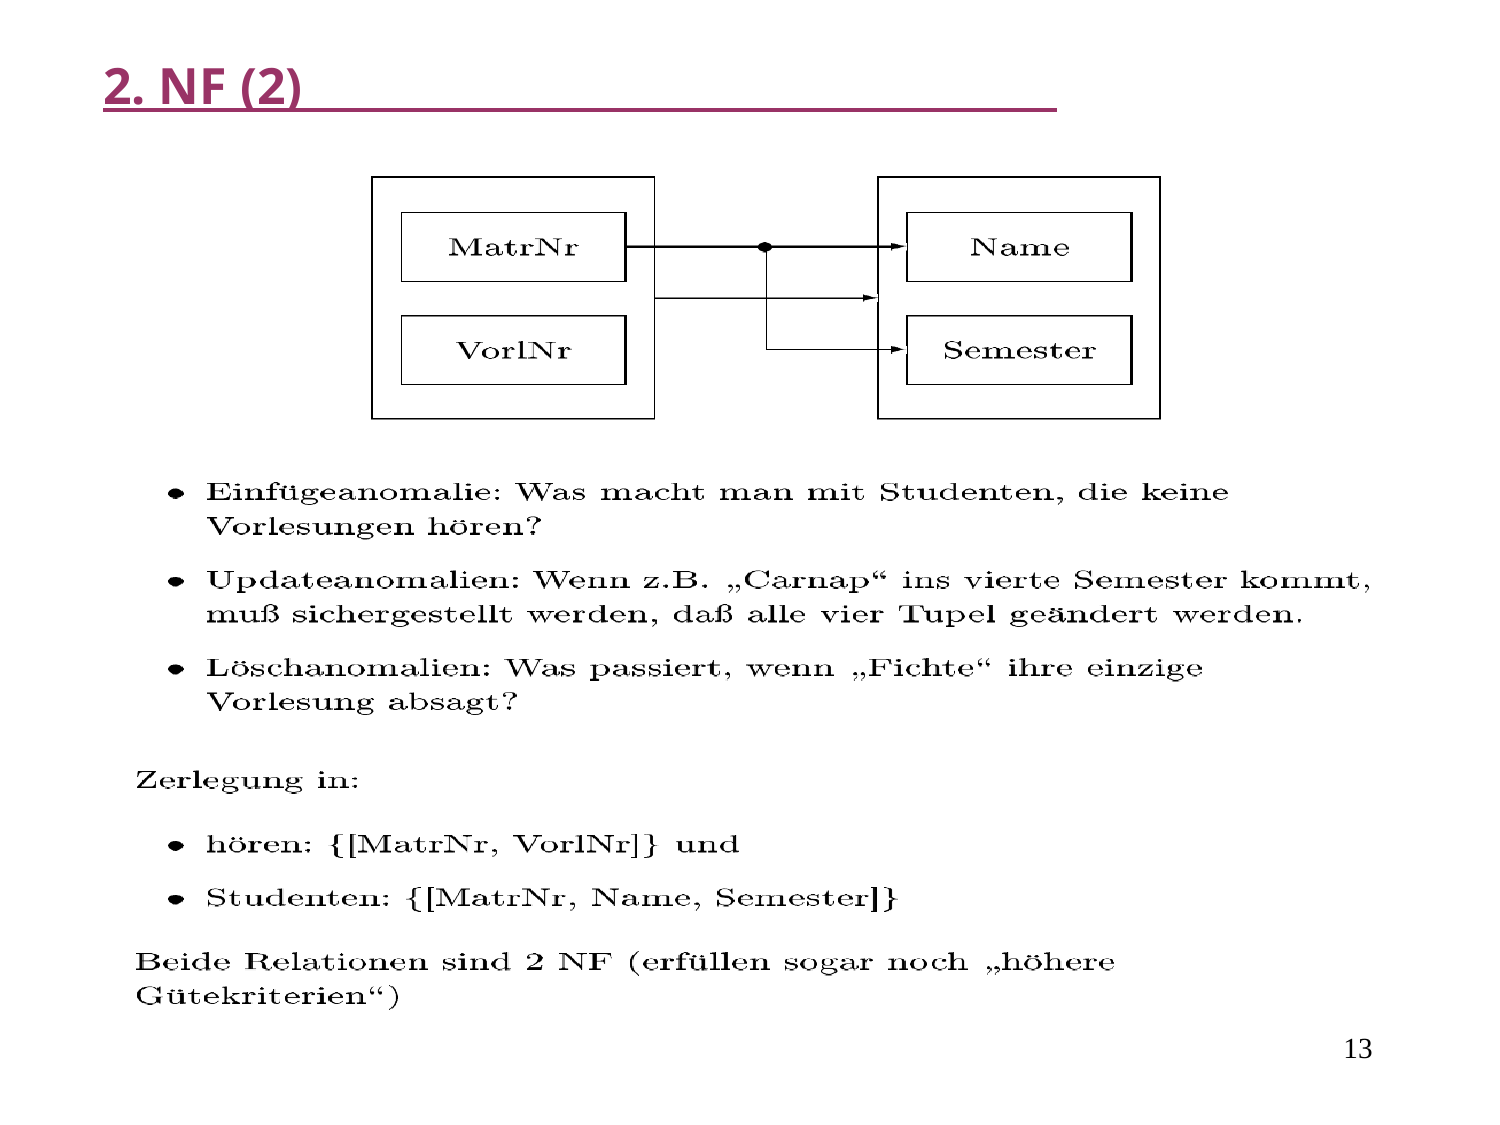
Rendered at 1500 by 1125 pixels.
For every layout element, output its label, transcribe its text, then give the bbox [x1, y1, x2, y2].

picture [112, 147, 1388, 1034]
title 2. NF (2) [88, 22, 1364, 148]
